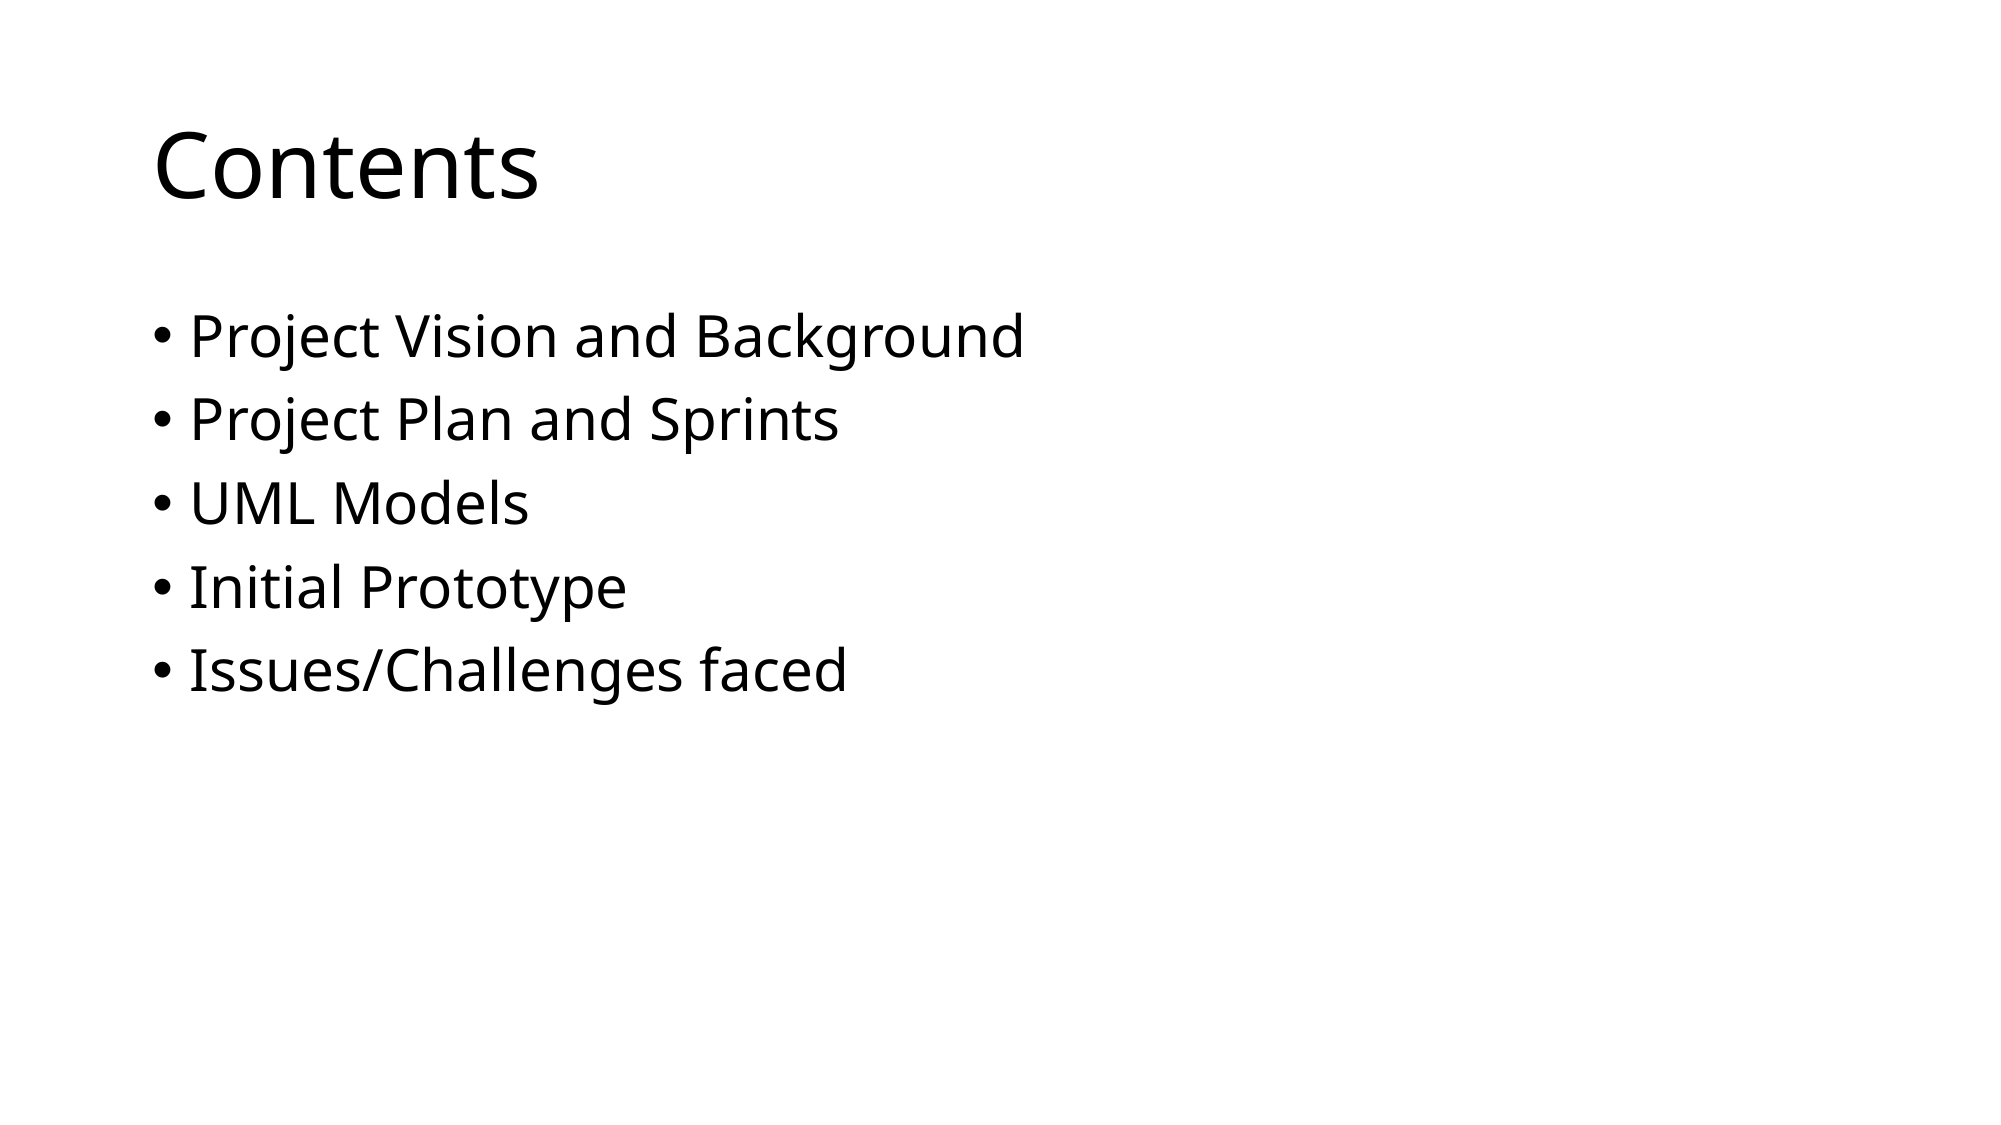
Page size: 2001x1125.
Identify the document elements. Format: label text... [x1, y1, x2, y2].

title Contents [137, 59, 1863, 278]
list Project Vision and Background Project Plan and Sprints UML Models Initial Prototype Issues/Challenges faced [137, 299, 1863, 1014]
